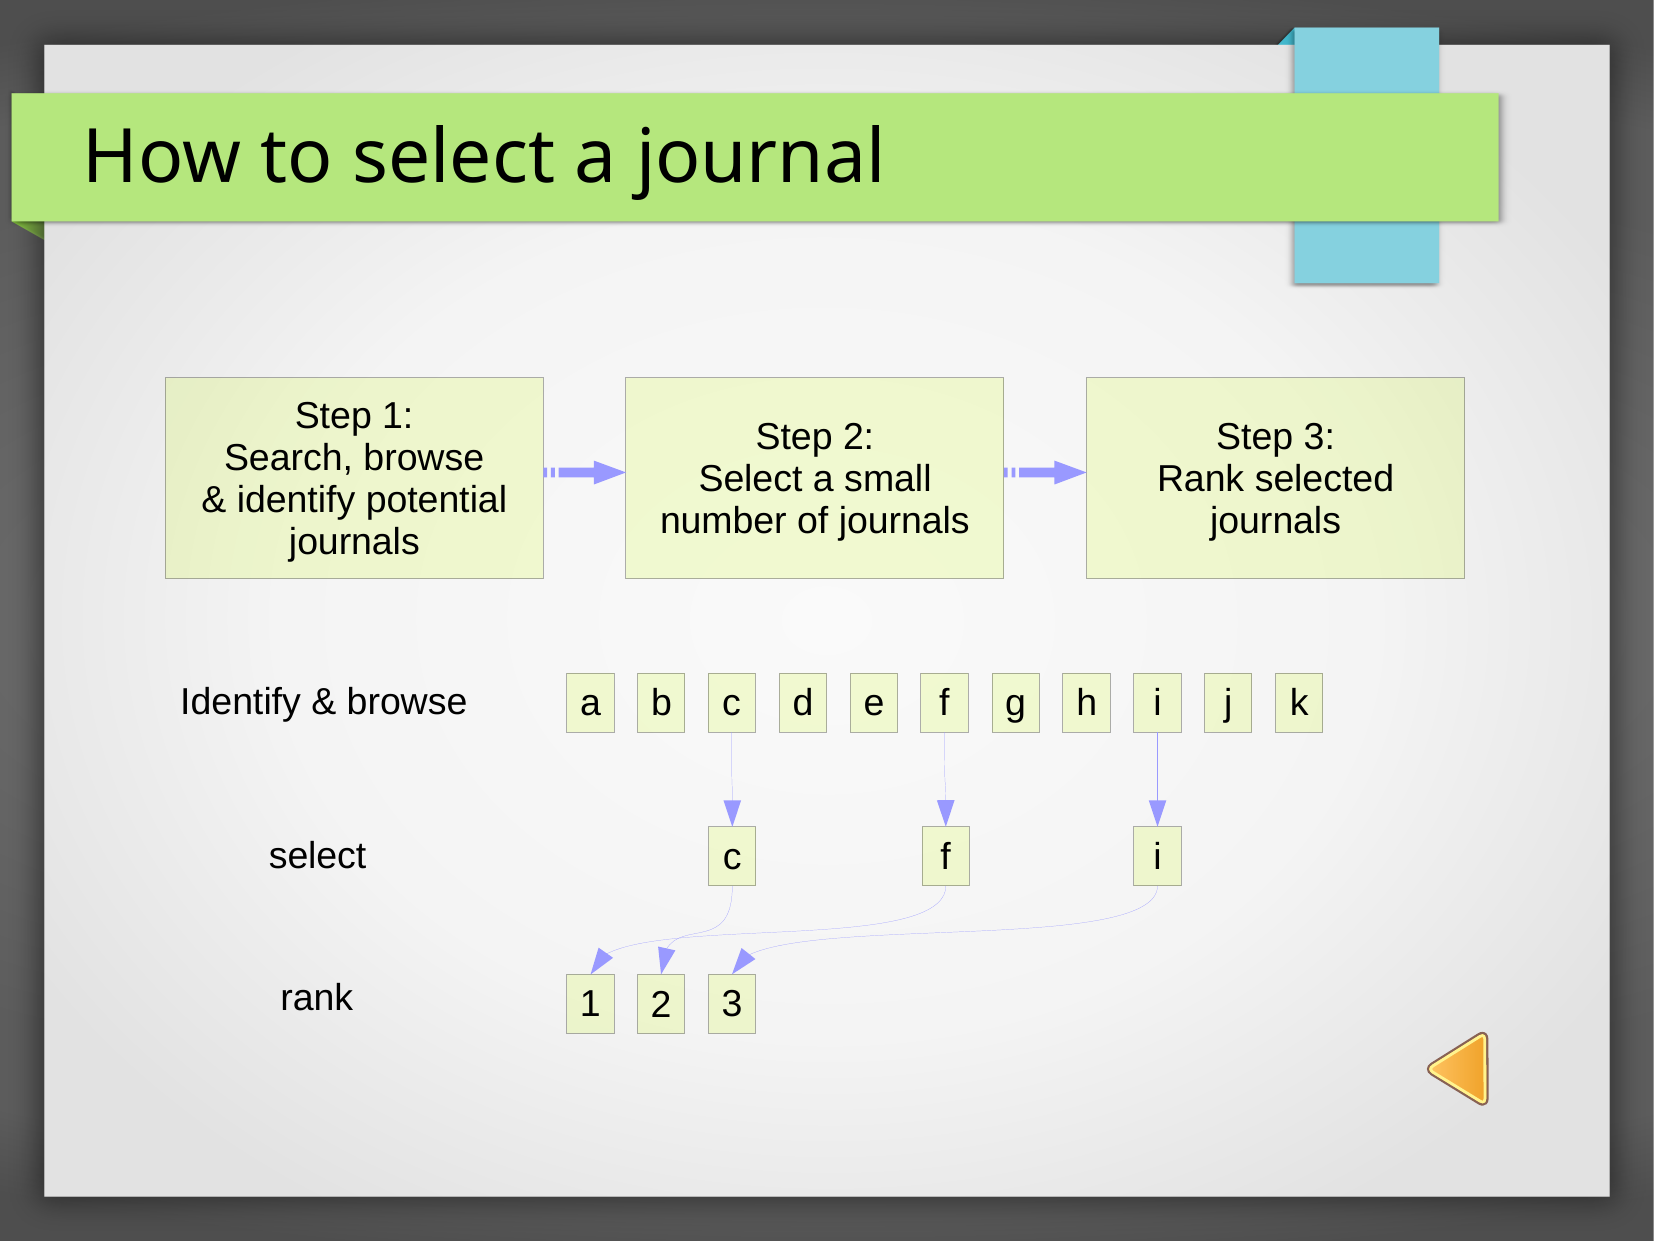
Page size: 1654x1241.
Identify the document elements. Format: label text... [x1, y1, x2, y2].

title How to select a journal [82, 94, 1264, 213]
text_box 2 [637, 974, 685, 1034]
text_box Identify & browse [165, 673, 483, 731]
text_box i [1133, 826, 1182, 886]
text_box Step 2: Select a small number of journals [625, 377, 1004, 579]
text_box a [566, 673, 615, 733]
text_box [543, 467, 548, 478]
text_box [1011, 467, 1016, 478]
text_box f [920, 673, 969, 733]
text_box g [992, 673, 1040, 733]
text_box [550, 467, 555, 478]
picture [0, 0, 1654, 1241]
text_box b [637, 673, 685, 733]
text_box j [1204, 673, 1252, 733]
text_box c [708, 826, 756, 886]
text_box d [779, 673, 827, 733]
text_box h [1062, 673, 1111, 733]
text_box 3 [708, 974, 756, 1034]
text_box 1 [566, 974, 615, 1034]
text_box [558, 460, 627, 485]
text_box Step 1: Search, browse & identify potential journals [165, 377, 544, 579]
text_box [1019, 460, 1087, 485]
text_box e [850, 673, 898, 733]
text_box [1003, 467, 1008, 478]
text_box rank [265, 968, 369, 1026]
text_box Step 3: Rank selected journals [1086, 377, 1465, 579]
text_box f [922, 826, 970, 886]
text_box k [1275, 673, 1323, 733]
text_box i [1133, 673, 1182, 733]
text_box select [253, 826, 382, 884]
text_box c [708, 673, 756, 733]
